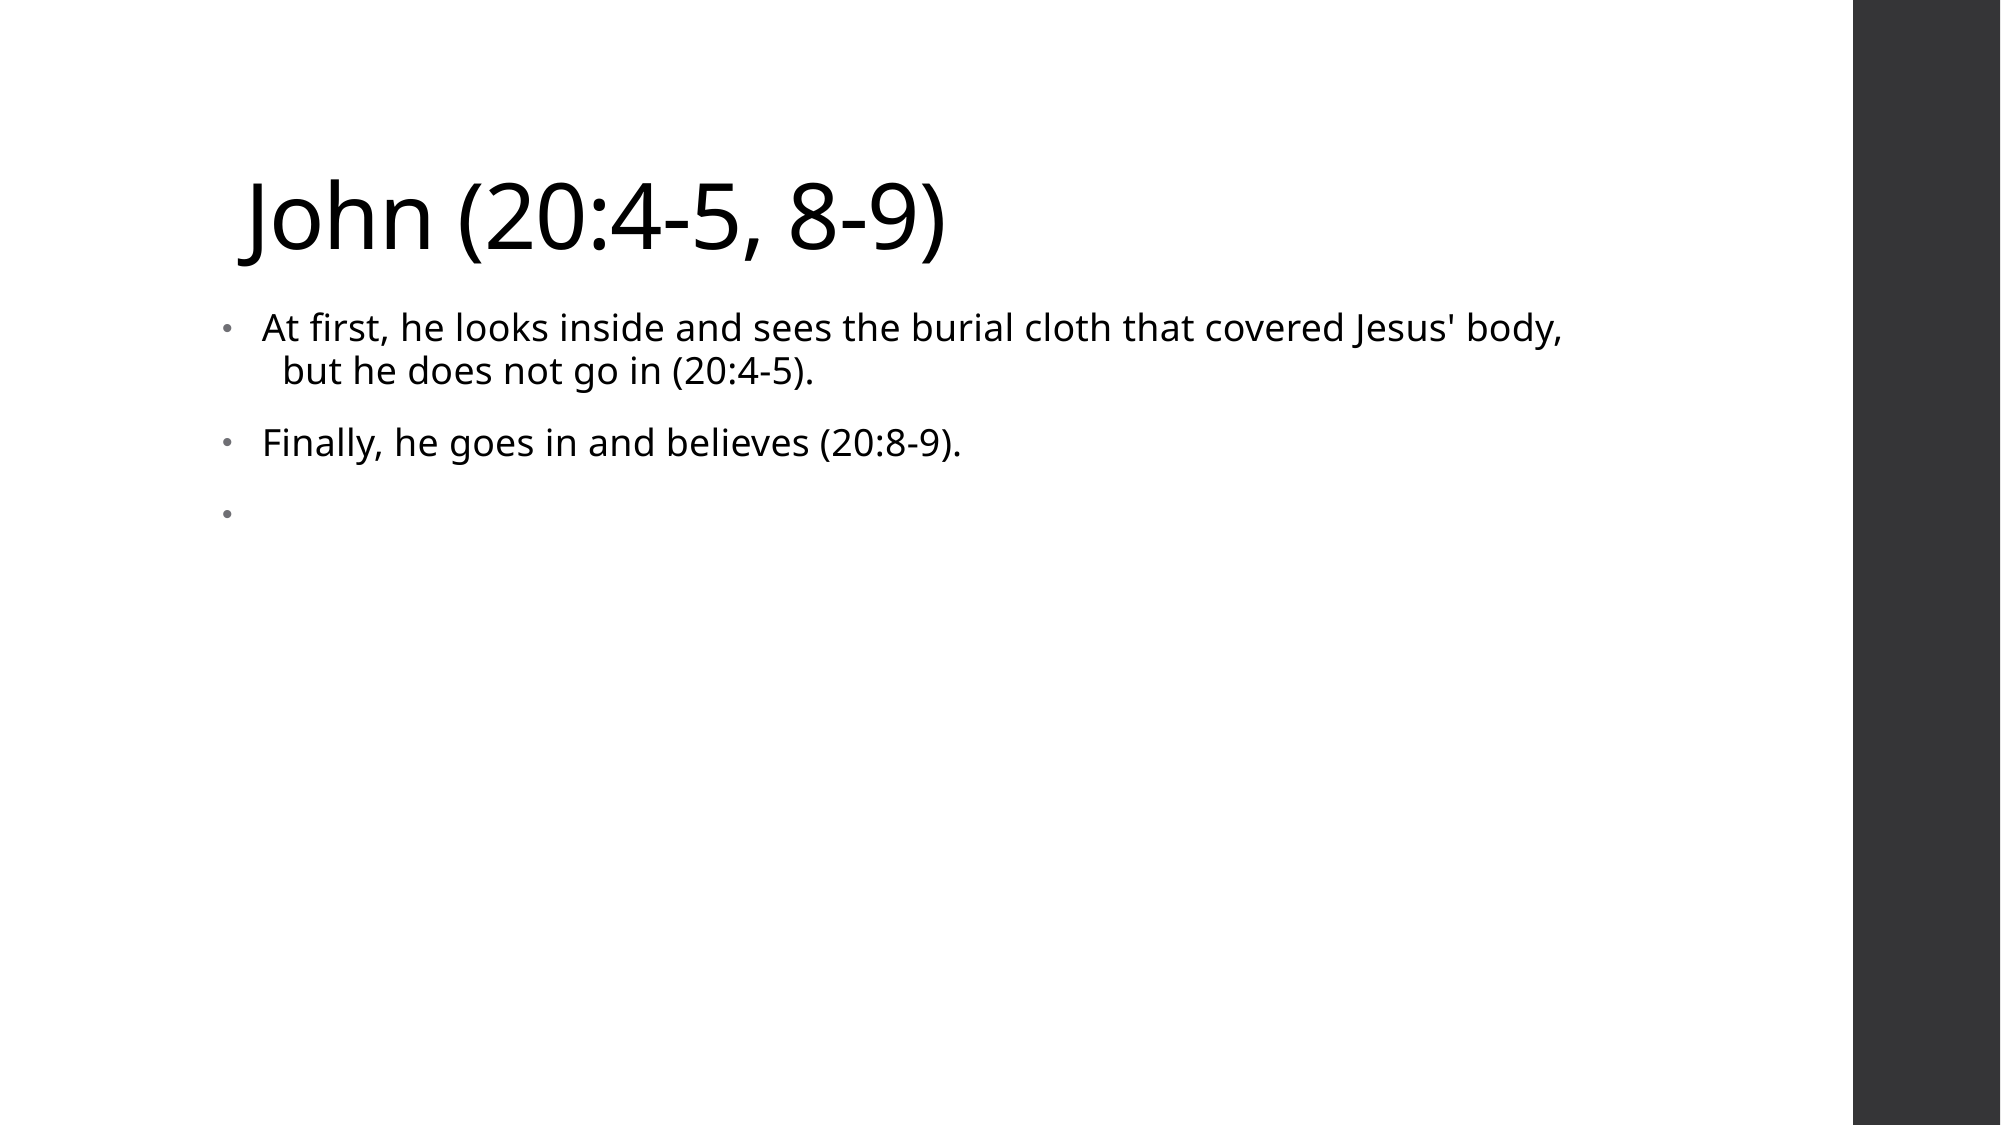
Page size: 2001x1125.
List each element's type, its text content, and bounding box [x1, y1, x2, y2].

list At first, he looks inside and sees the burial cloth that covered Jesus' body, but he does not go in (20:4-5). Finally, he goes in and believes (20:8-9). [206, 299, 1617, 1014]
title John (20:4-5, 8-9) [206, 60, 1797, 278]
